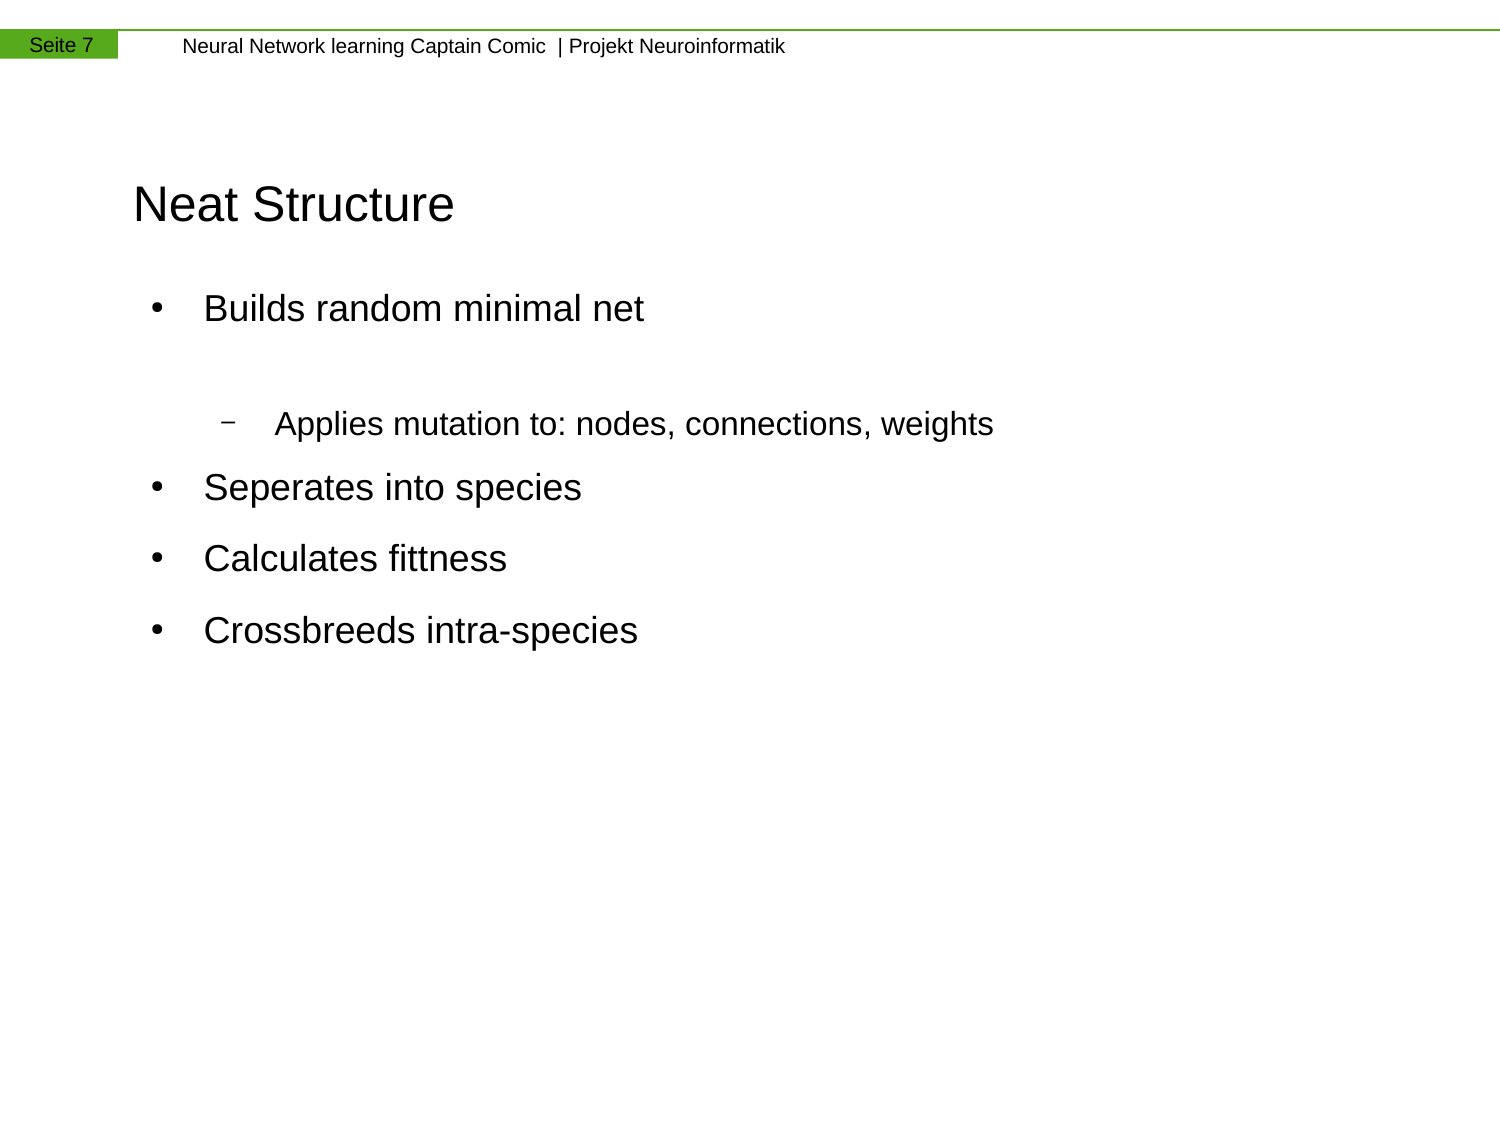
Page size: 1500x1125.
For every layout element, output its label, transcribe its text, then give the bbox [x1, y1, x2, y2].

list Builds random minimal net Applies mutation to: nodes, connections, weights Seperates into species Calculates fittness Crossbreeds intra-species [132, 287, 1371, 888]
title Neat Structure [132, 149, 1413, 258]
